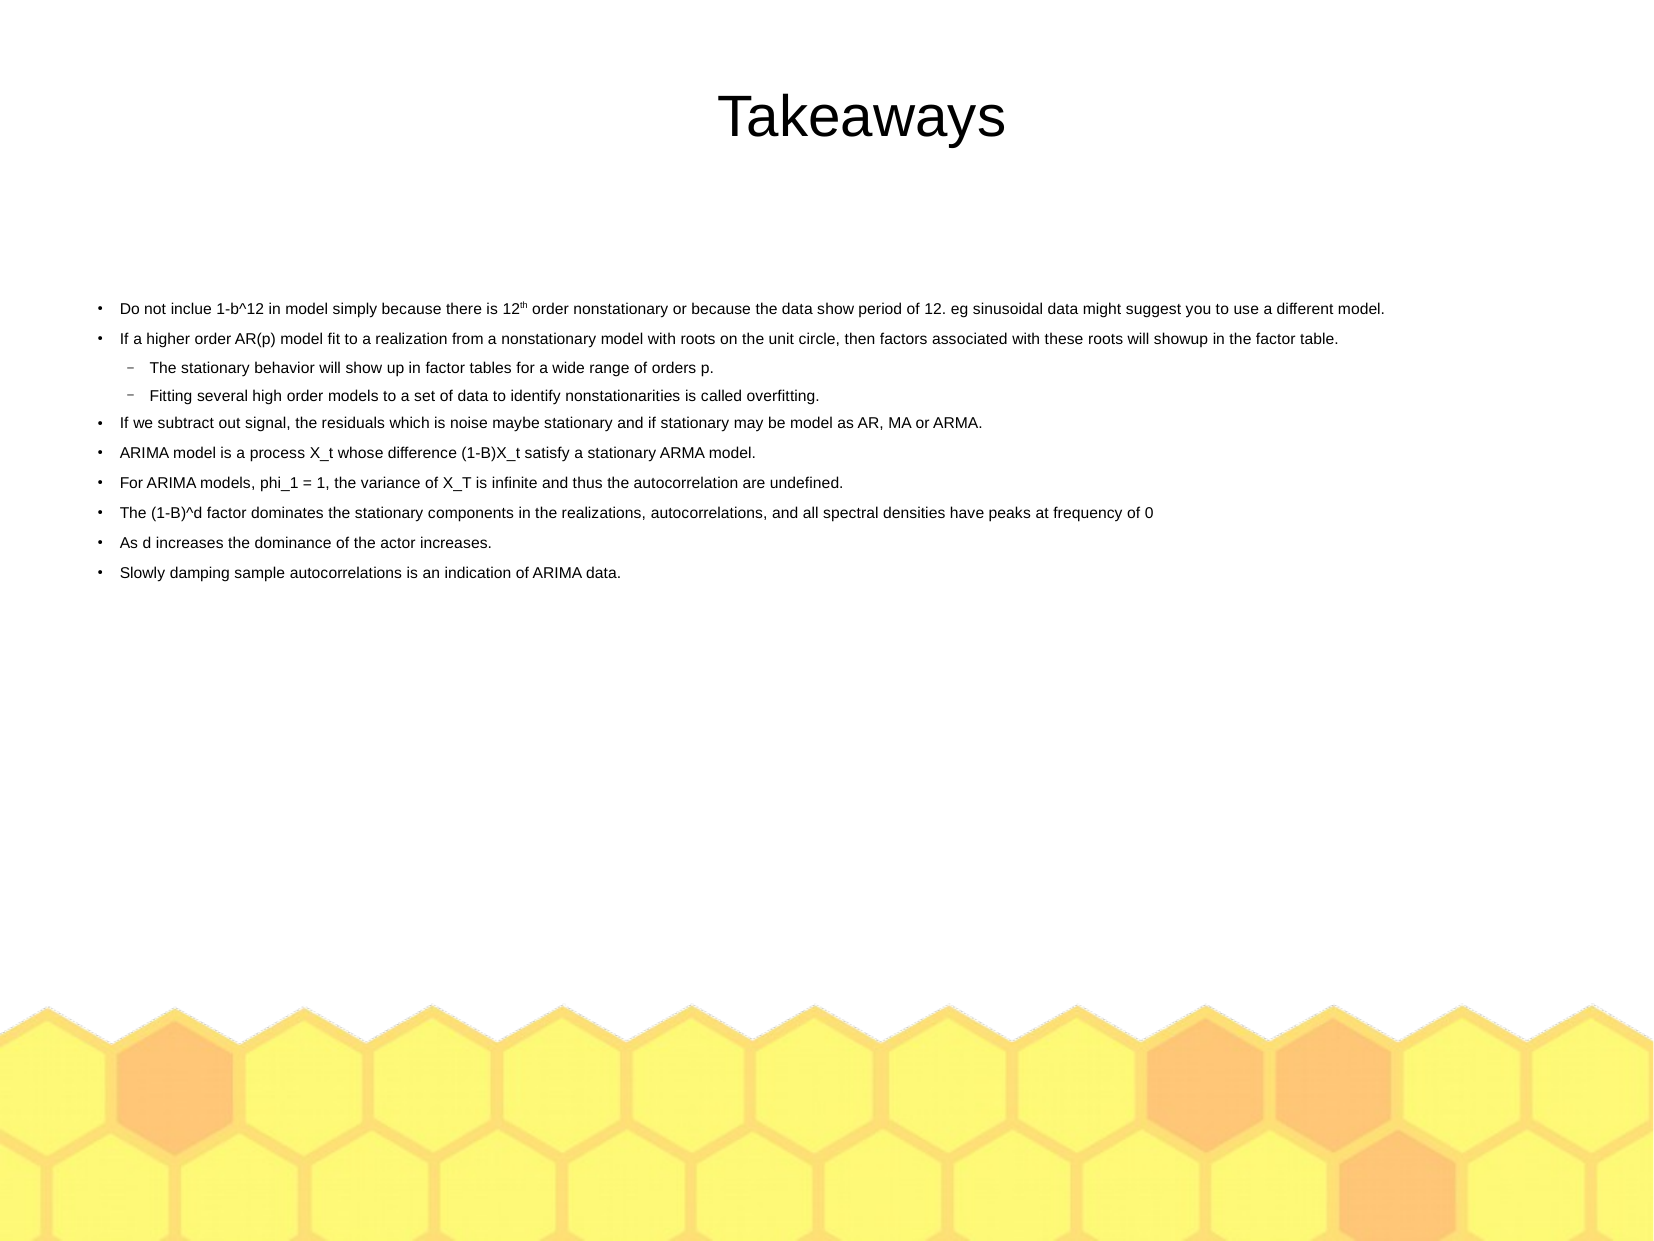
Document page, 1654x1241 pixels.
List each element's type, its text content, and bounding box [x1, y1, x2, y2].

picture [0, 1001, 1654, 1241]
title Takeaways [82, 50, 1571, 181]
list Do not inclue 1-b^12 in model simply because there is 12th order nonstationary or because the data show period of 12. eg sinusoidal data might suggest you to use a different model. If a higher order AR(p) model fit to a realization from a nonstationary model with roots on the unit circle, then factors associated with these roots will showup in the factor table. The stationary behavior will show up in factor tables for a wide range of orders p. Fitting several high order models to a set of data to identify nonstationarities is called overfitting. If we subtract out signal, the residuals which is noise maybe stationary and if stationary may be model as AR, MA or ARMA. ARIMA model is a process X_t whose difference (1-B)X_t satisfy a stationary ARMA model. For ARIMA models, phi_1 = 1, the variance of X_T is infinite and thus the autocorrelation are undefined. The (1-B)^d factor dominates the stationary components in the realizations, autocorrelations, and all spectral densities have peaks at frequency of 0 As d increases the dominance of the actor increases. Slowly damping sample autocorrelations is an indication of ARIMA data. [90, 300, 1579, 586]
